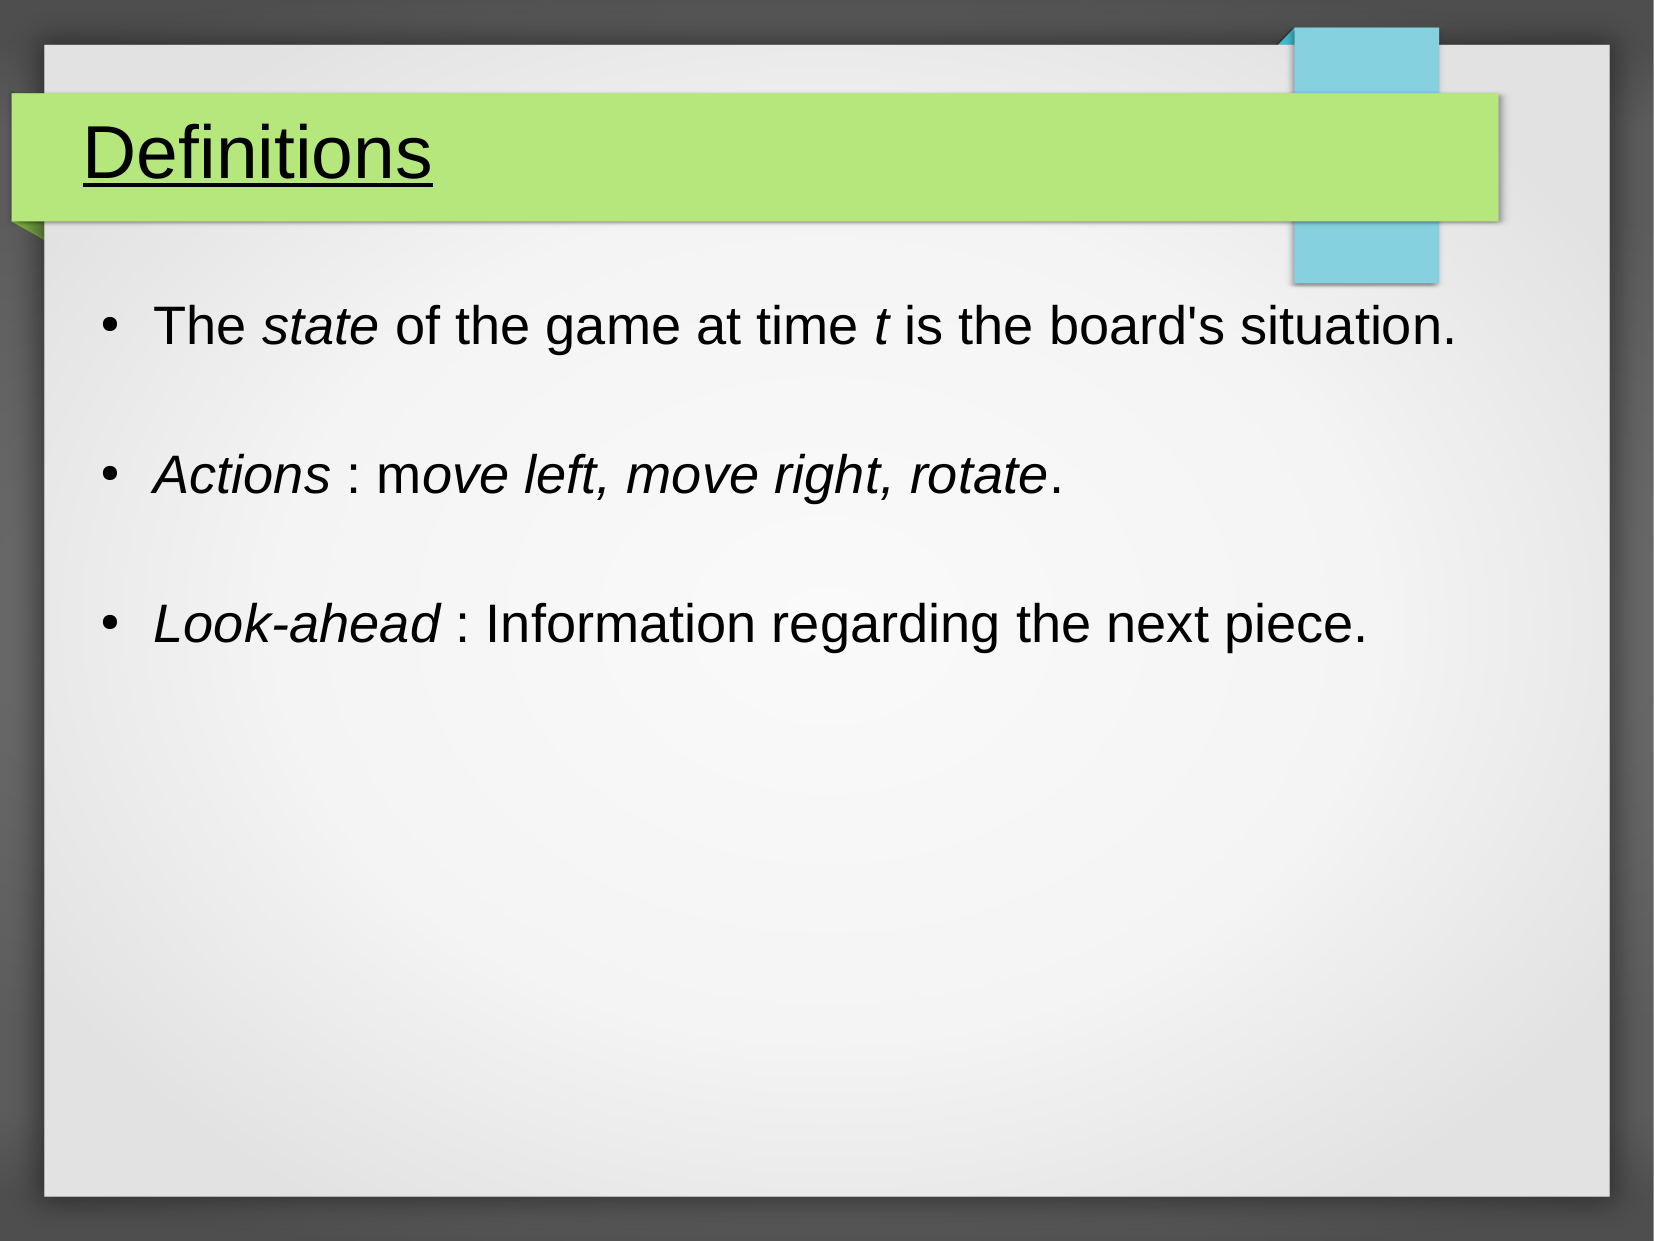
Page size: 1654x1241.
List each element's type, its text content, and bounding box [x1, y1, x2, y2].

list The state of the game at time t is the board's situation. Actions : move left, move right, rotate. Look-ahead : Information regarding the next piece. [82, 295, 1571, 1015]
picture [0, 0, 1654, 1241]
title Definitions [82, 49, 1571, 257]
